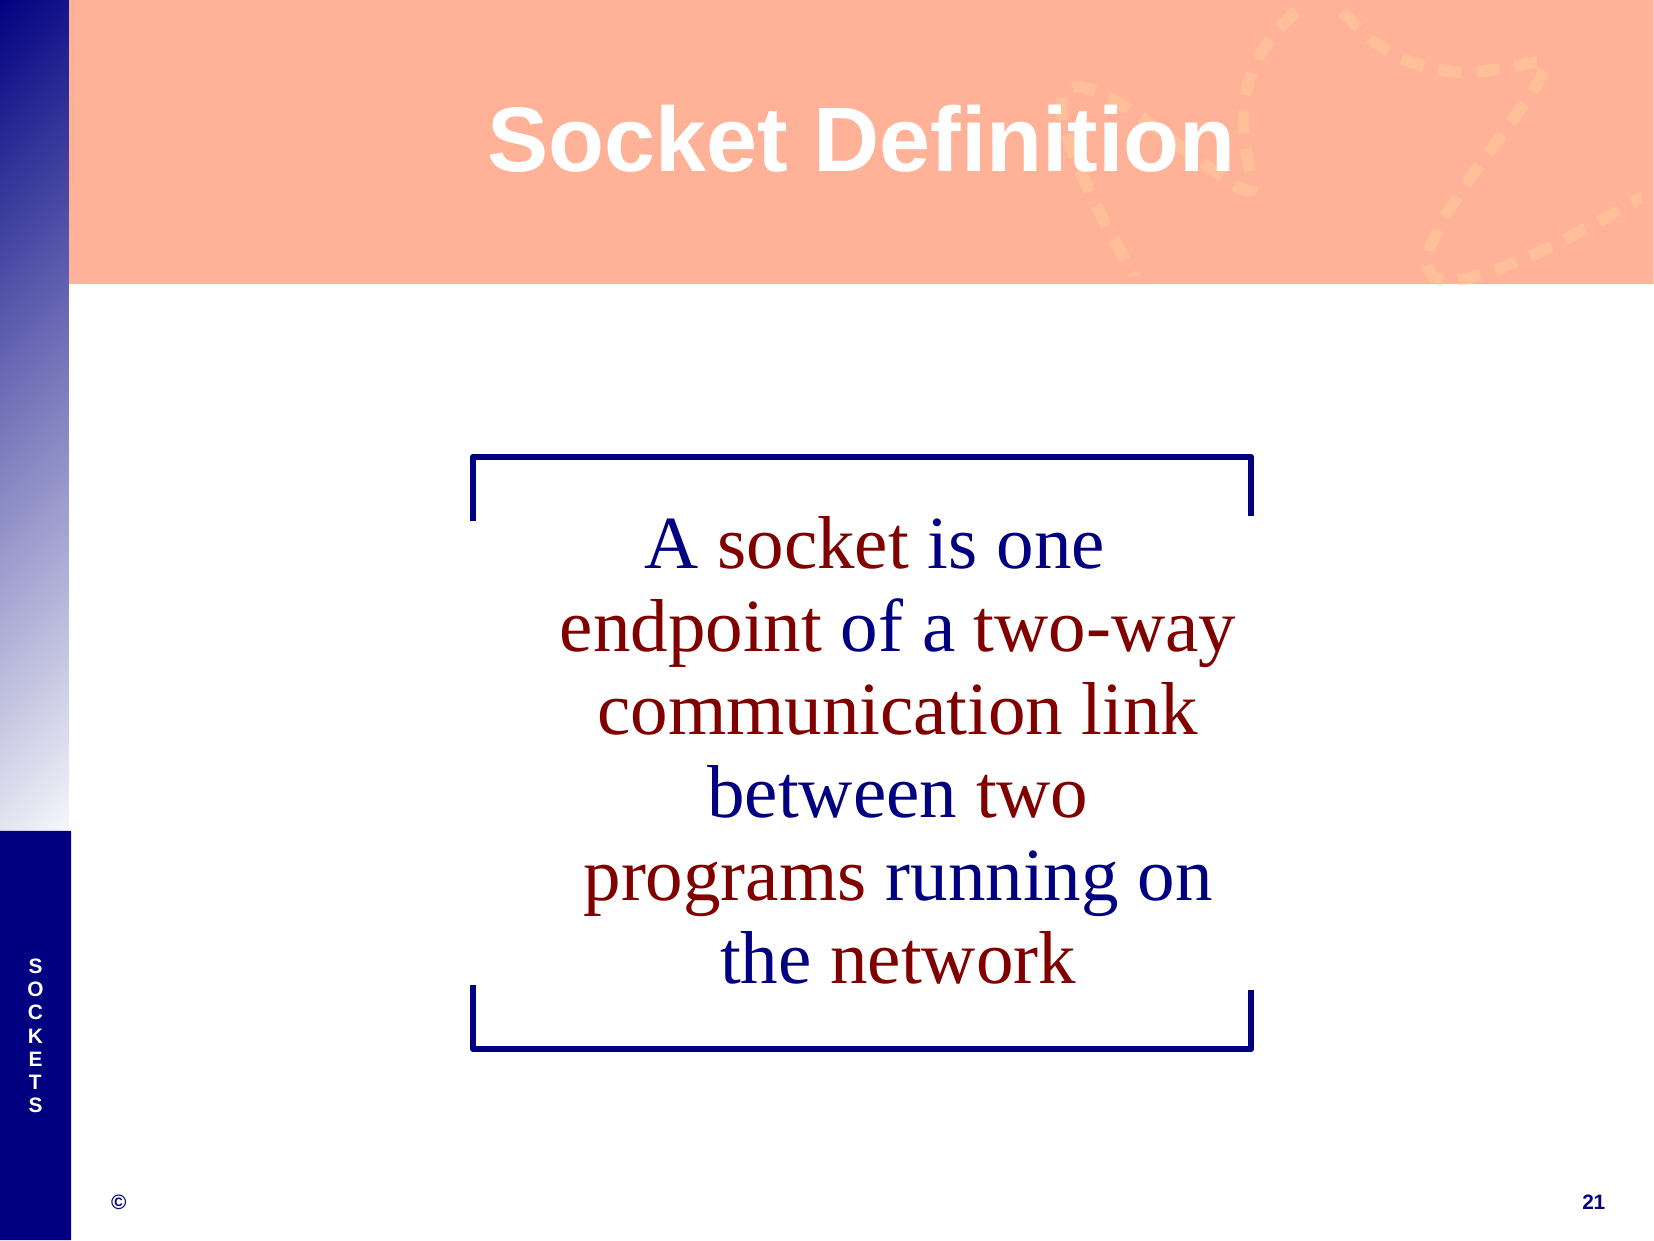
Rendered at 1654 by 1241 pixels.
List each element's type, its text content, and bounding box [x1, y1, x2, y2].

text_box S O C K E T S [0, 830, 71, 1241]
title Socket Definition [70, 36, 1654, 244]
text_box A socket is one endpoint of a two-way communication link between two programs running on the network [487, 413, 1237, 1088]
